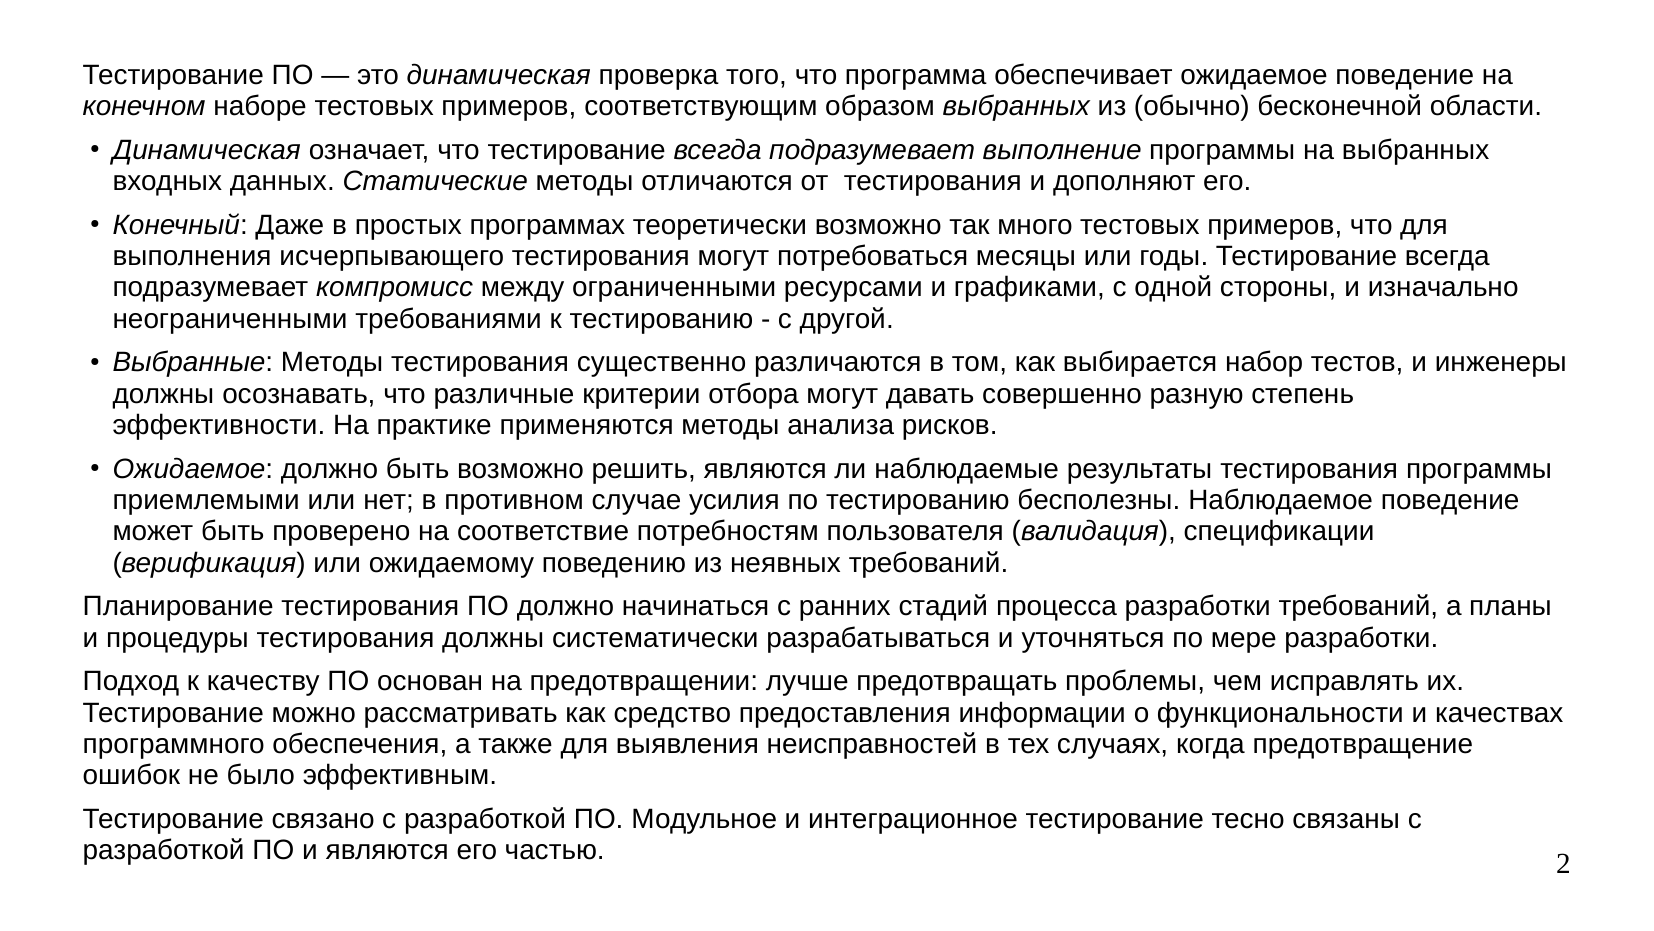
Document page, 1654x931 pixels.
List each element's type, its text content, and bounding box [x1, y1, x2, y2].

list Тестирование ПО — это динамическая проверка того, что программа обеспечивает ожидаемое поведение на конечном наборе тестовых примеров, соответствующим образом выбранных из (обычно) бесконечной области. Динамическая означает, что тестирование всегда подразумевает выполнение программы на выбранных входных данных. Статические методы отличаются от тестирования и дополняют его. Конечный: Даже в простых программах теоретически возможно так много тестовых примеров, что для выполнения исчерпывающего тестирования могут потребоваться месяцы или годы. Тестирование всегда подразумевает компромисс между ограниченными ресурсами и графиками, с одной стороны, и изначально неограниченными требованиями к тестированию - с другой. Выбранные: Методы тестирования существенно различаются в том, как выбирается набор тестов, и инженеры должны осознавать, что различные критерии отбора могут давать совершенно разную степень эффективности. На практике применяются методы анализа рисков. Ожидаемое: должно быть возможно решить, являются ли наблюдаемые результаты тестирования программы приемлемыми или нет; в противном случае усилия по тестированию бесполезны. Наблюдаемое поведение может быть проверено на соответствие потребностям пользователя (валидация), спецификации (верификация) или ожидаемому поведению из неявных требований. Планирование тестирования ПО должно начинаться с ранних стадий процесса разработки требований, а планы и процедуры тестирования должны систематически разрабатываться и уточняться по мере разработки. Подход к качеству ПО основан на предотвращении: лучше предотвращать проблемы, чем исправлять их. Тестирование можно рассматривать как средство предоставления информации о функциональности и качествах программного обеспечения, а также для выявления неисправностей в тех случаях, когда предотвращение ошибок не было эффективным. Тестирование связано с разработкой ПО. Модульное и интеграционное тестирование тесно связаны с разработкой ПО и являются его частью. [82, 59, 1571, 886]
